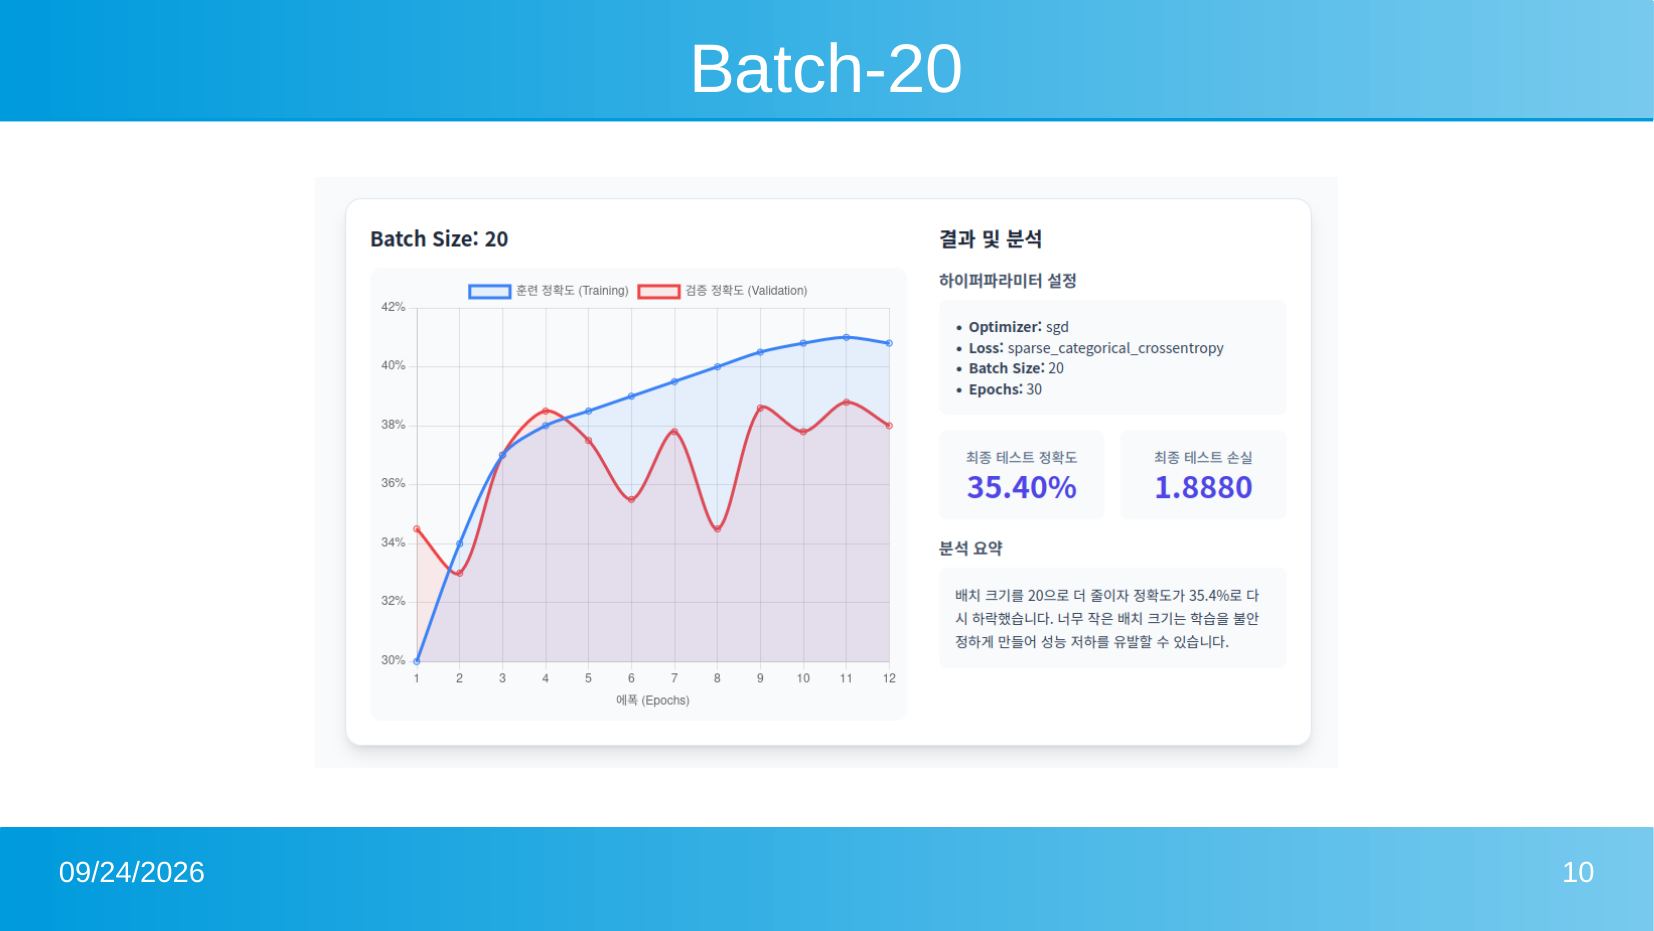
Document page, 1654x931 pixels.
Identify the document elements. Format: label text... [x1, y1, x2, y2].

picture [315, 177, 1338, 768]
title Batch-20 [59, 29, 1595, 108]
